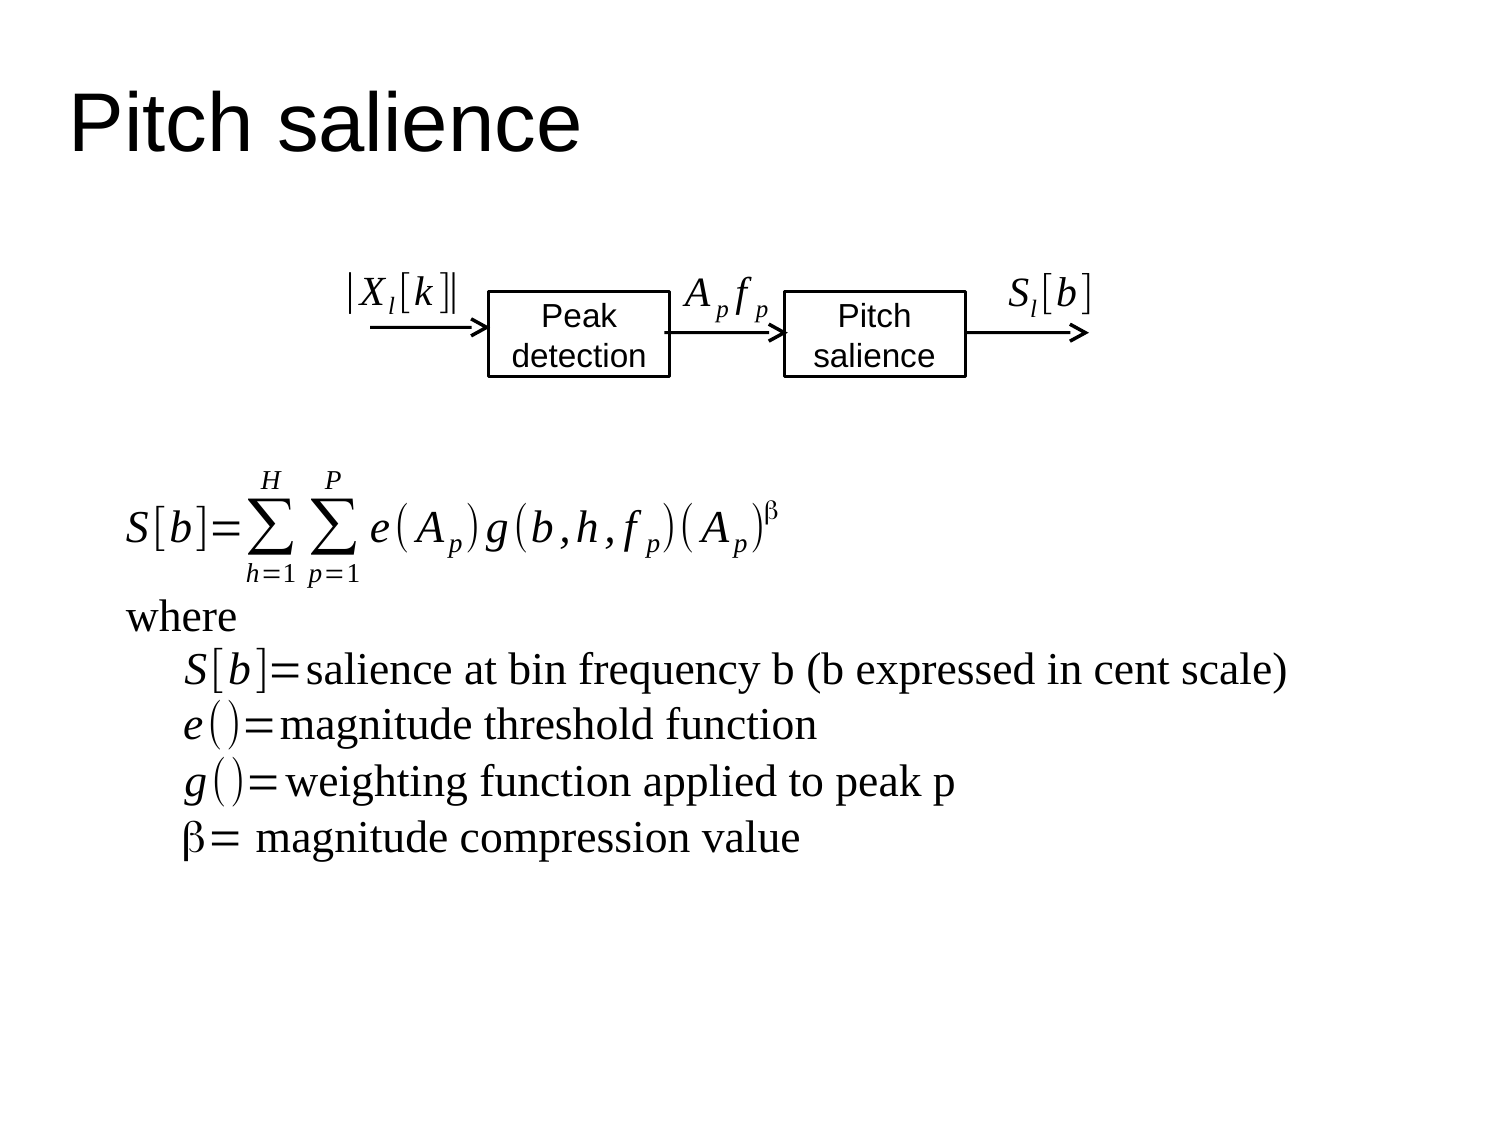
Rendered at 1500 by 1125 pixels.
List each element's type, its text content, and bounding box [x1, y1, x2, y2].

chart [117, 464, 1306, 865]
text_box Peak detection [488, 291, 670, 377]
chart [1000, 270, 1098, 323]
chart [336, 268, 469, 321]
text_box Pitch salience [784, 291, 966, 377]
chart [675, 270, 775, 323]
title Pitch salience [38, 8, 1471, 238]
